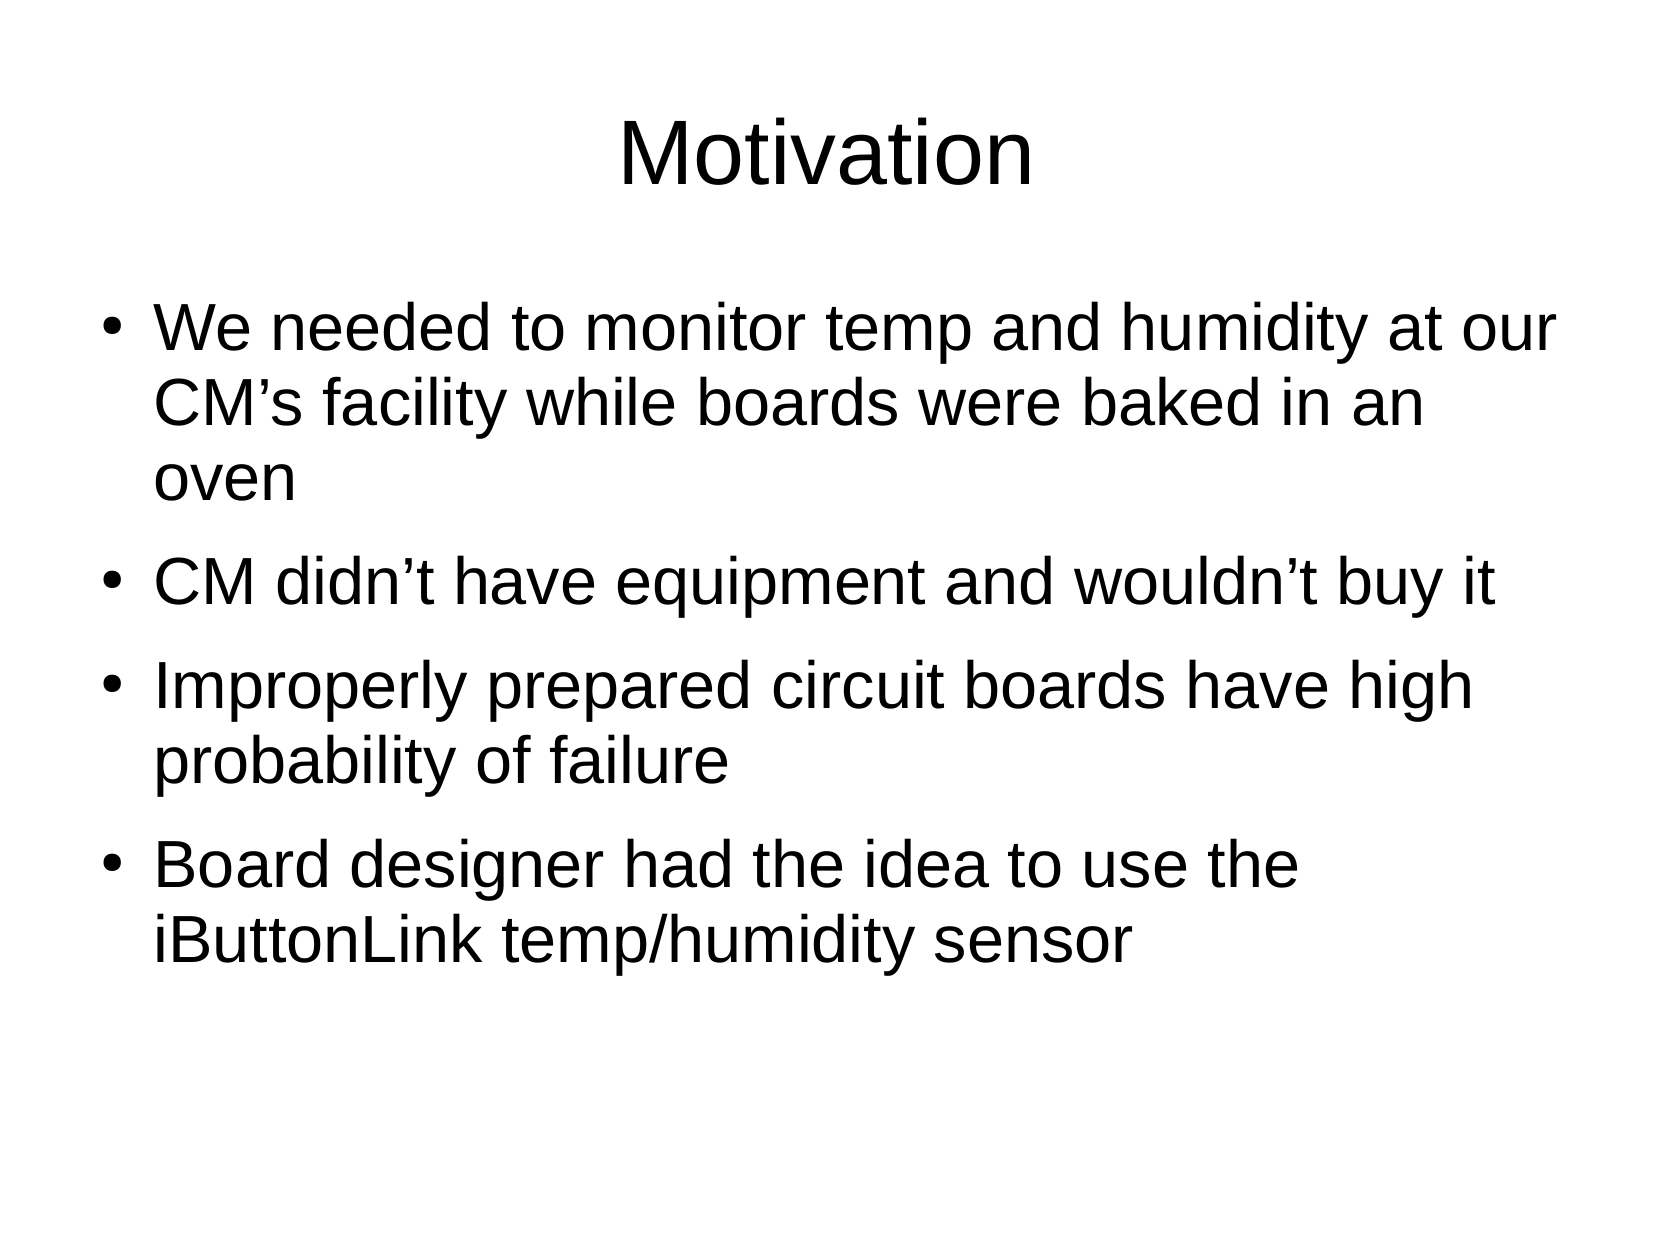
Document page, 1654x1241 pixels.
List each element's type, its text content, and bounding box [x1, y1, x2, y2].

list We needed to monitor temp and humidity at our CM’s facility while boards were baked in an oven CM didn’t have equipment and wouldn’t buy it Improperly prepared circuit boards have high probability of failure Board designer had the idea to use the iButtonLink temp/humidity sensor [82, 290, 1571, 1010]
title Motivation [82, 49, 1571, 257]
